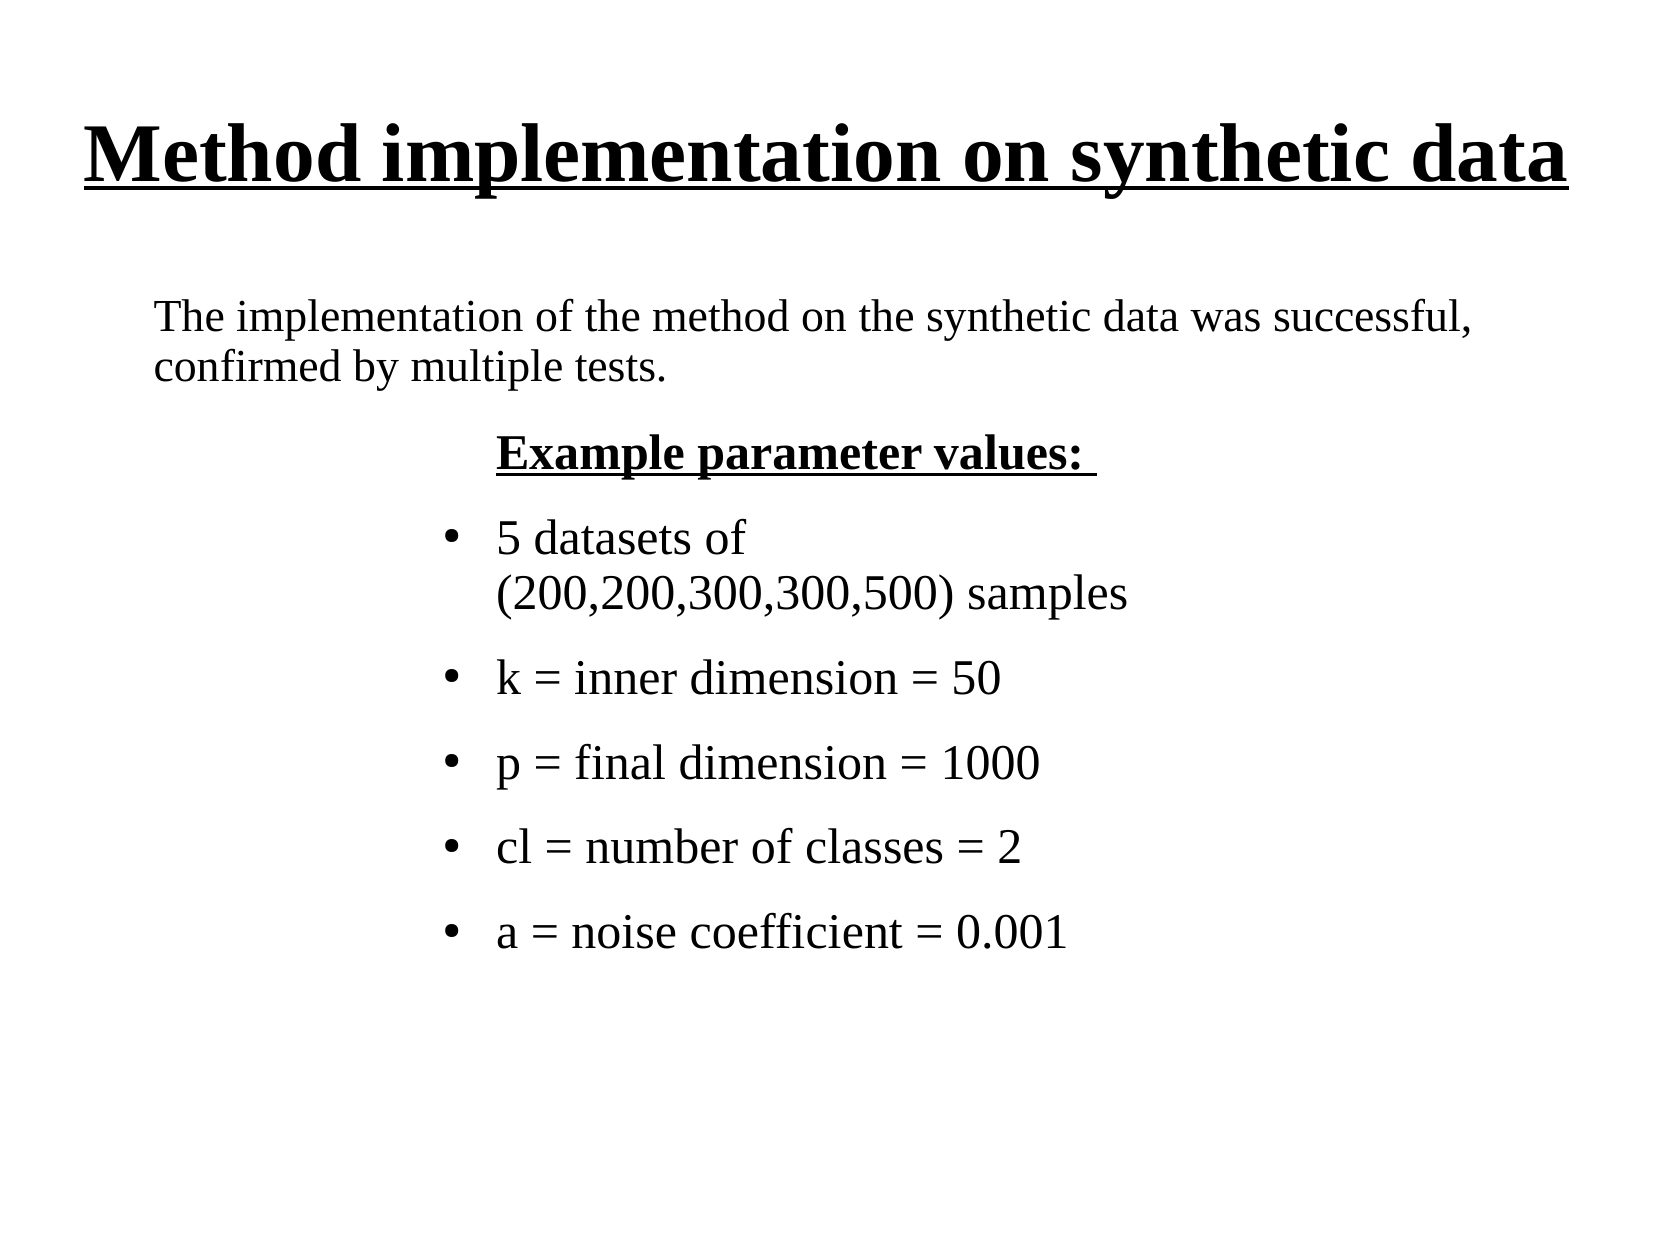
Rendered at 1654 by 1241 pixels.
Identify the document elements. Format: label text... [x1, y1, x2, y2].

list The implementation of the method on the synthetic data was successful, confirmed by multiple tests. [82, 290, 1595, 393]
title Method implementation on synthetic data [82, 49, 1571, 257]
list Example parameter values: 5 datasets of (200,200,300,300,500) samples k = inner dimension = 50 p = final dimension = 1000 cl = number of classes = 2 a = noise coefficient = 0.001 [425, 425, 1182, 1053]
